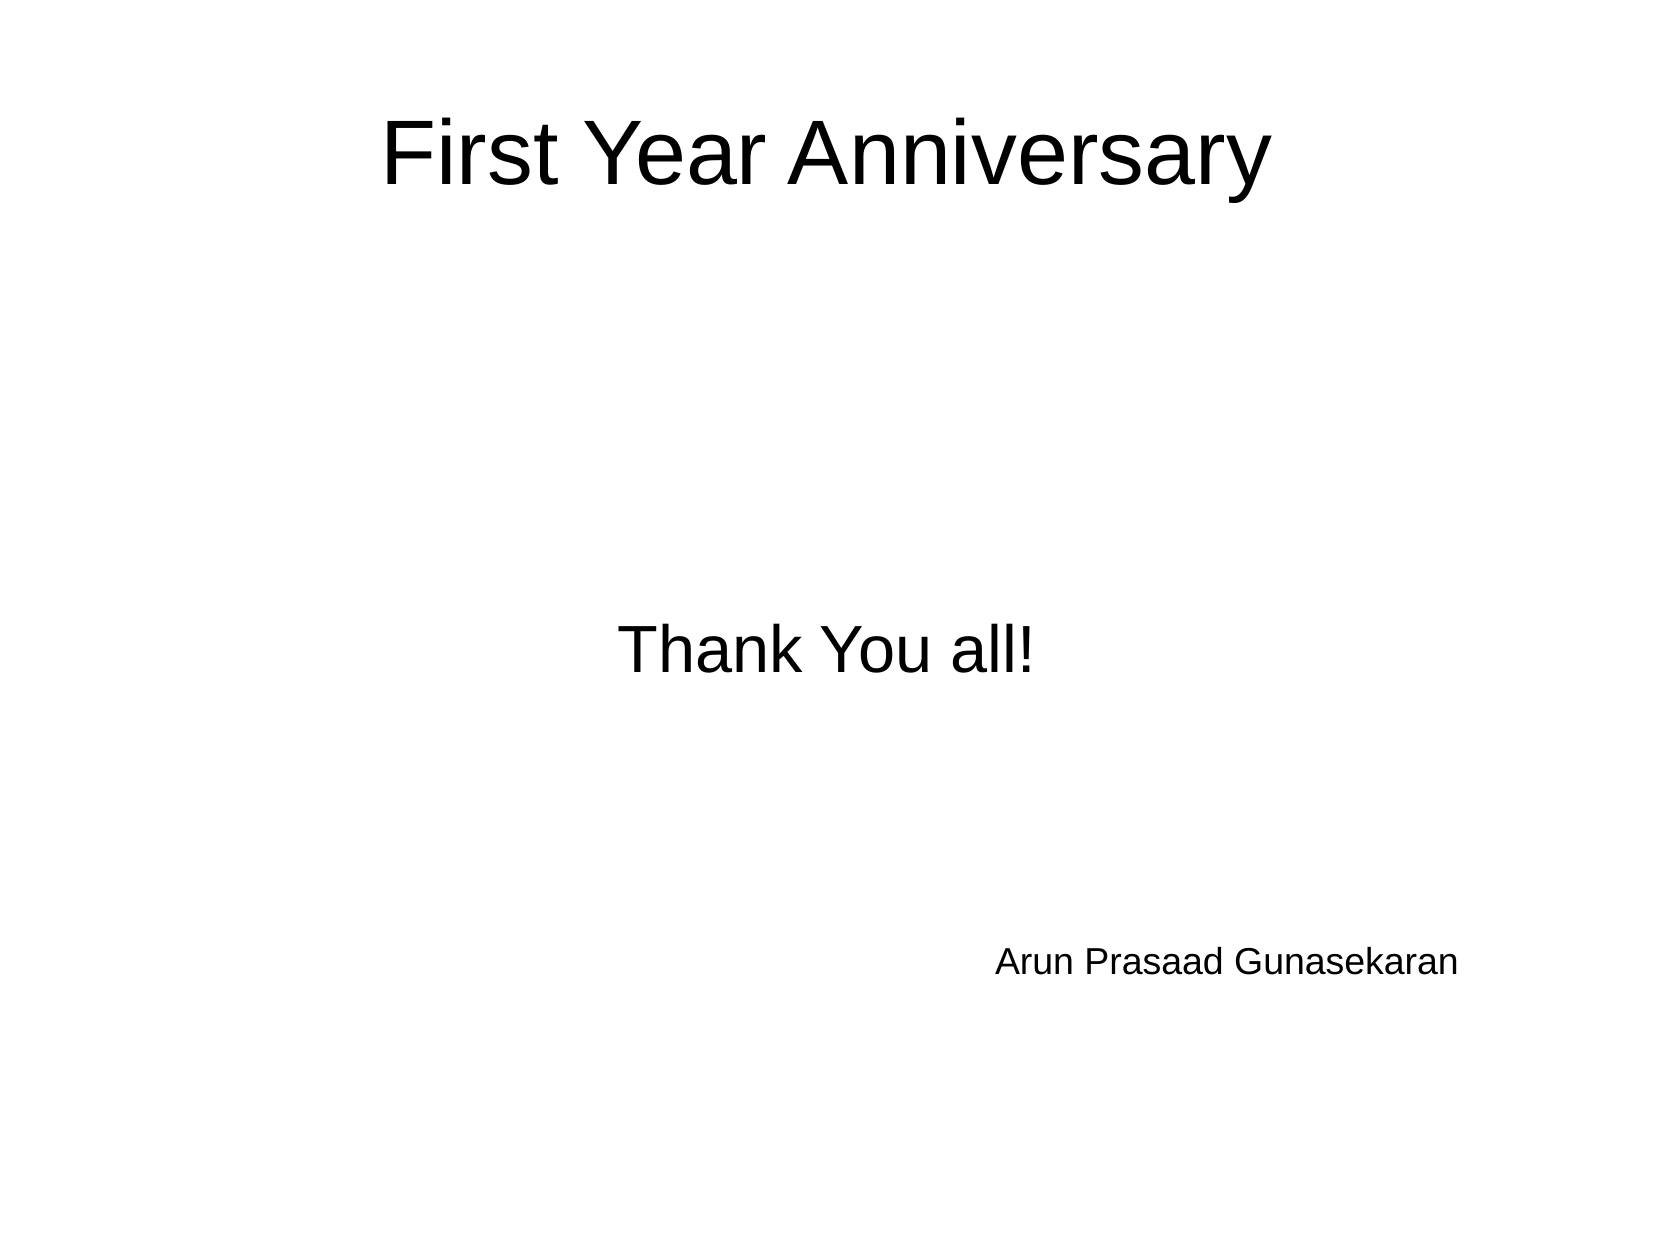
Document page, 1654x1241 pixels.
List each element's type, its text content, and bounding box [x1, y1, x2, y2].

title First Year Anniversary [82, 49, 1571, 257]
text_box Arun Prasaad Gunasekaran [980, 933, 1560, 990]
subtitle Thank You all! [82, 290, 1571, 1010]
